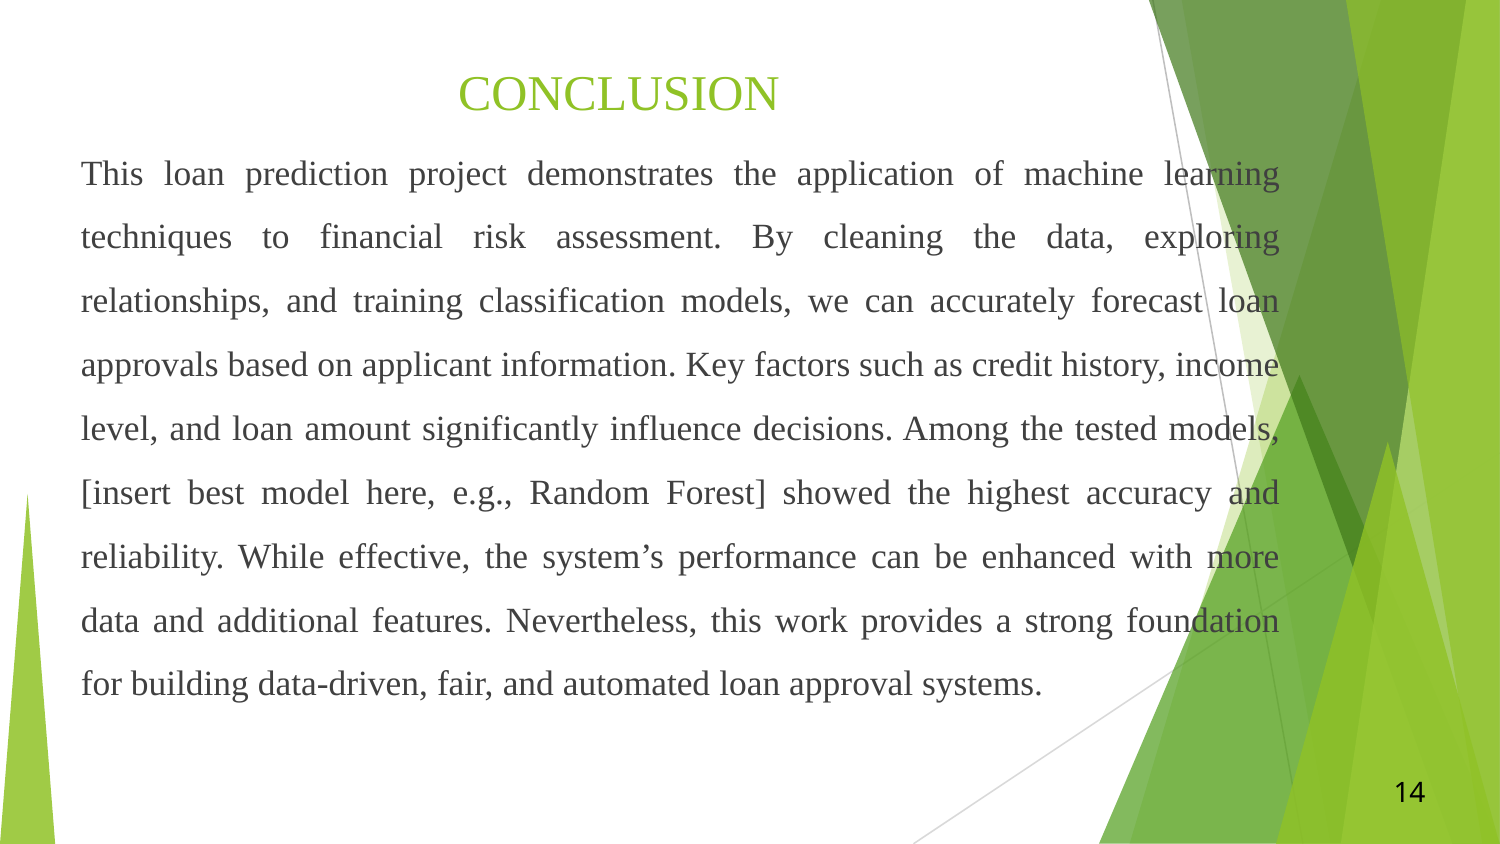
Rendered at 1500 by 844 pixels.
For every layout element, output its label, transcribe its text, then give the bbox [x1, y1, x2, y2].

text_box [1378, 766, 1469, 832]
title CONCLUSION [116, 52, 1122, 121]
list This loan prediction project demonstrates the application of machine learning techniques to financial risk assessment. By cleaning the data, exploring relationships, and training classification models, we can accurately forecast loan approvals based on applicant information. Key factors such as credit history, income level, and loan amount significantly influence decisions. Among the tested models, [insert best model here, e.g., Random Forest] showed the highest accuracy and reliability. While effective, the system’s performance can be enhanced with more data and additional features. Nevertheless, this work provides a strong foundation for building data-driven, fair, and automated loan approval systems. [42, 121, 1356, 723]
